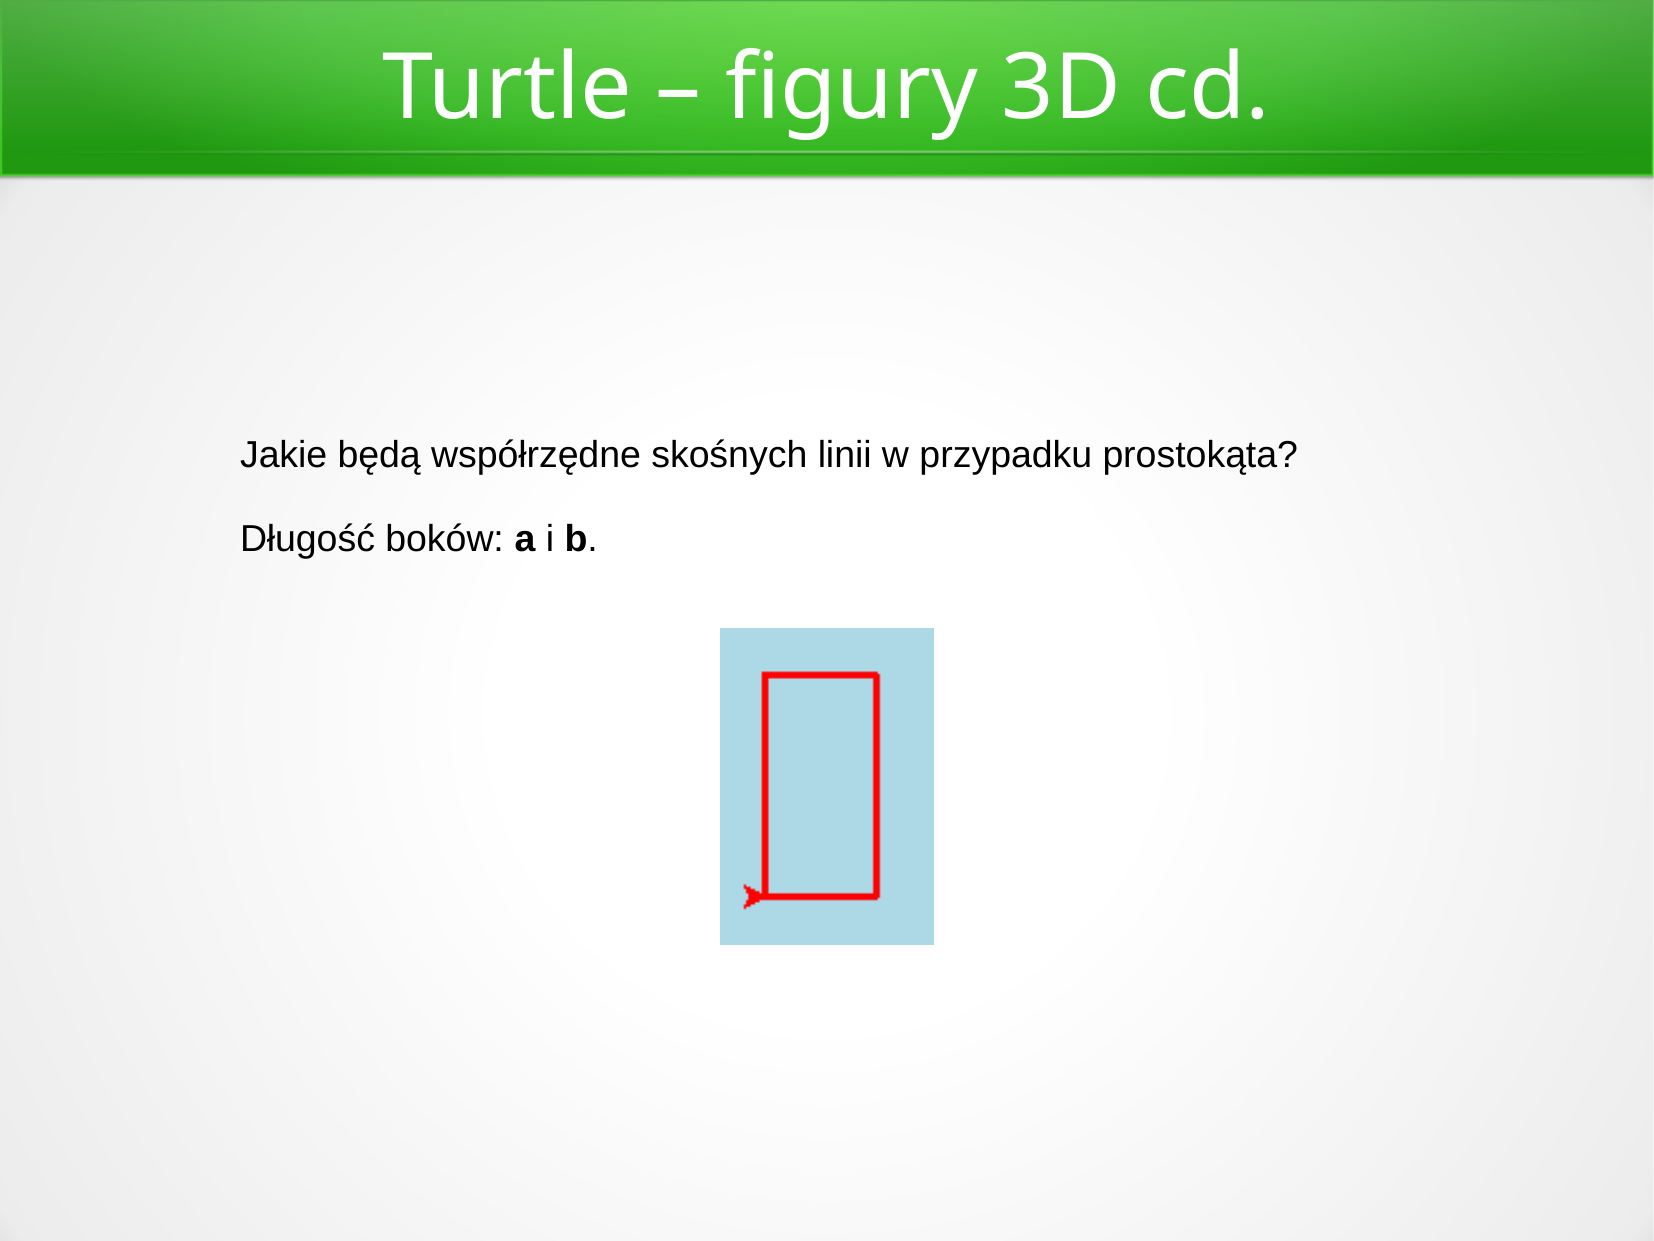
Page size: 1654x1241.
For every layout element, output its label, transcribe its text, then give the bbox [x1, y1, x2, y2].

title Turtle – figury 3D cd. [82, 11, 1571, 154]
picture [0, 0, 1654, 1241]
text_box Jakie będą współrzędne skośnych linii w przypadku prostokąta? Długość boków: a i b. [225, 426, 1314, 567]
